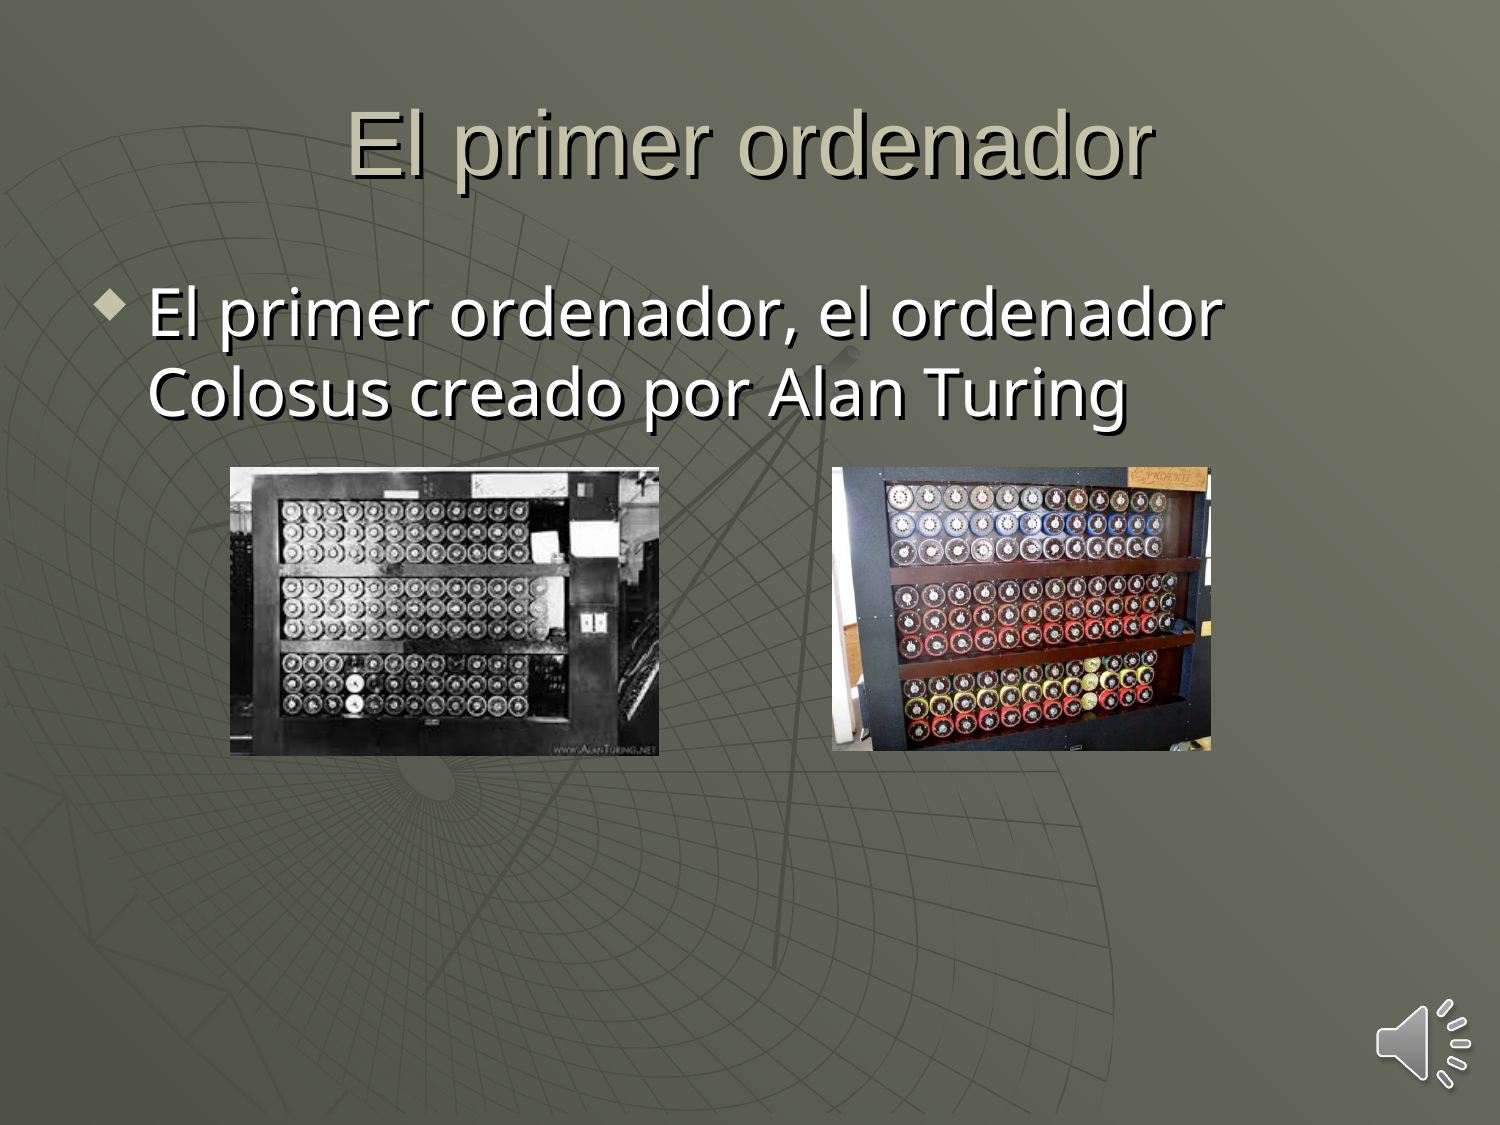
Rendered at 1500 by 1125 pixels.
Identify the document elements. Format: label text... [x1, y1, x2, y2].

title El primer ordenador [75, 45, 1426, 233]
picture [832, 467, 1211, 751]
picture [230, 467, 659, 756]
picture [1376, 996, 1477, 1097]
list El primer ordenador, el ordenador Colosus creado por Alan Turing [75, 262, 1426, 1006]
